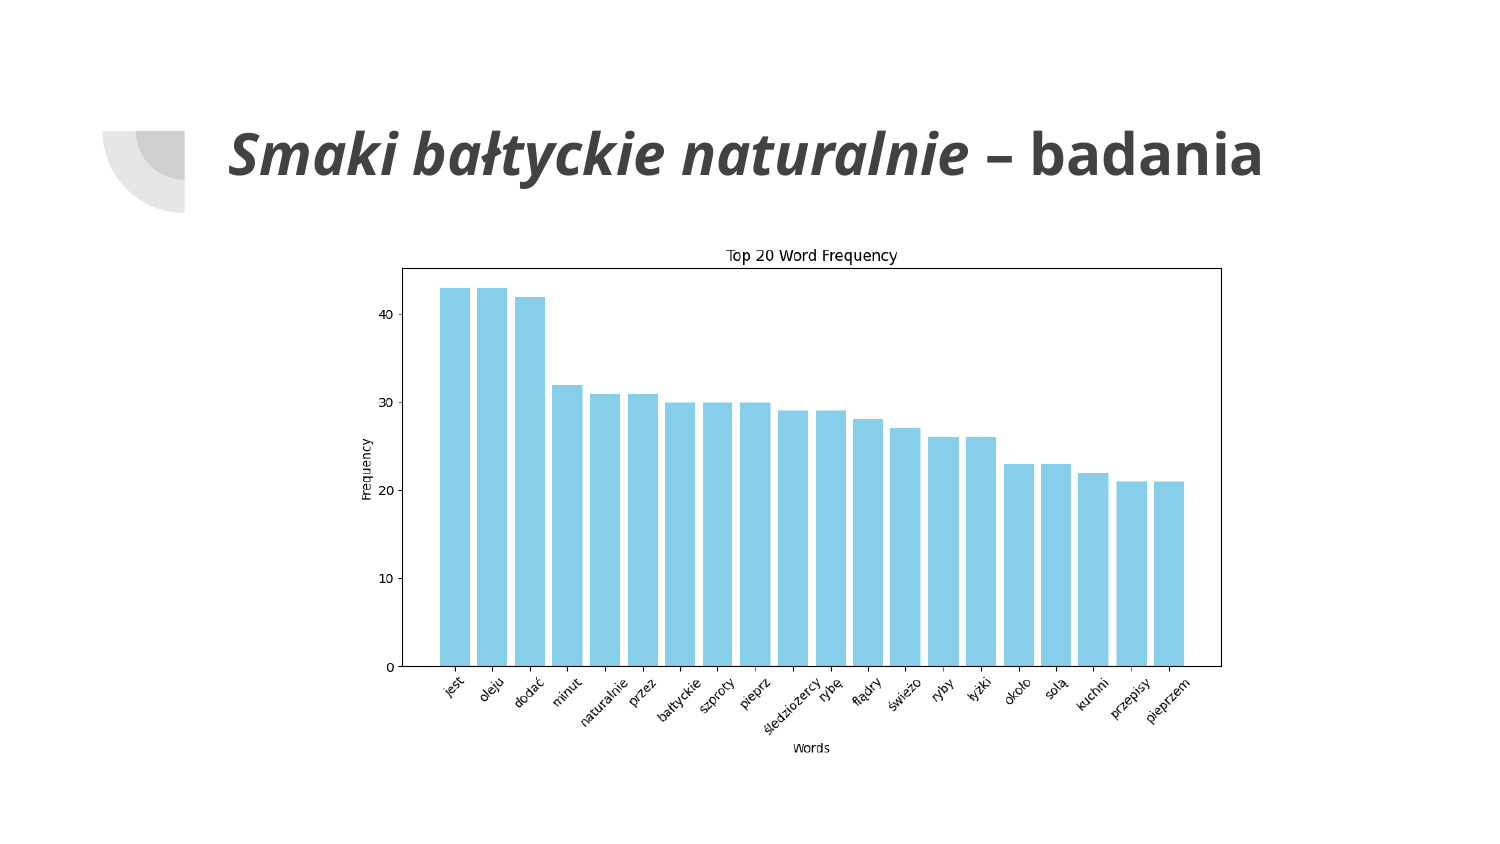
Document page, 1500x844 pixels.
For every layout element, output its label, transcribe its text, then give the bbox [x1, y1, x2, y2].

title Smaki bałtyckie naturalnie – badania [213, 98, 1368, 263]
picture [347, 235, 1234, 768]
